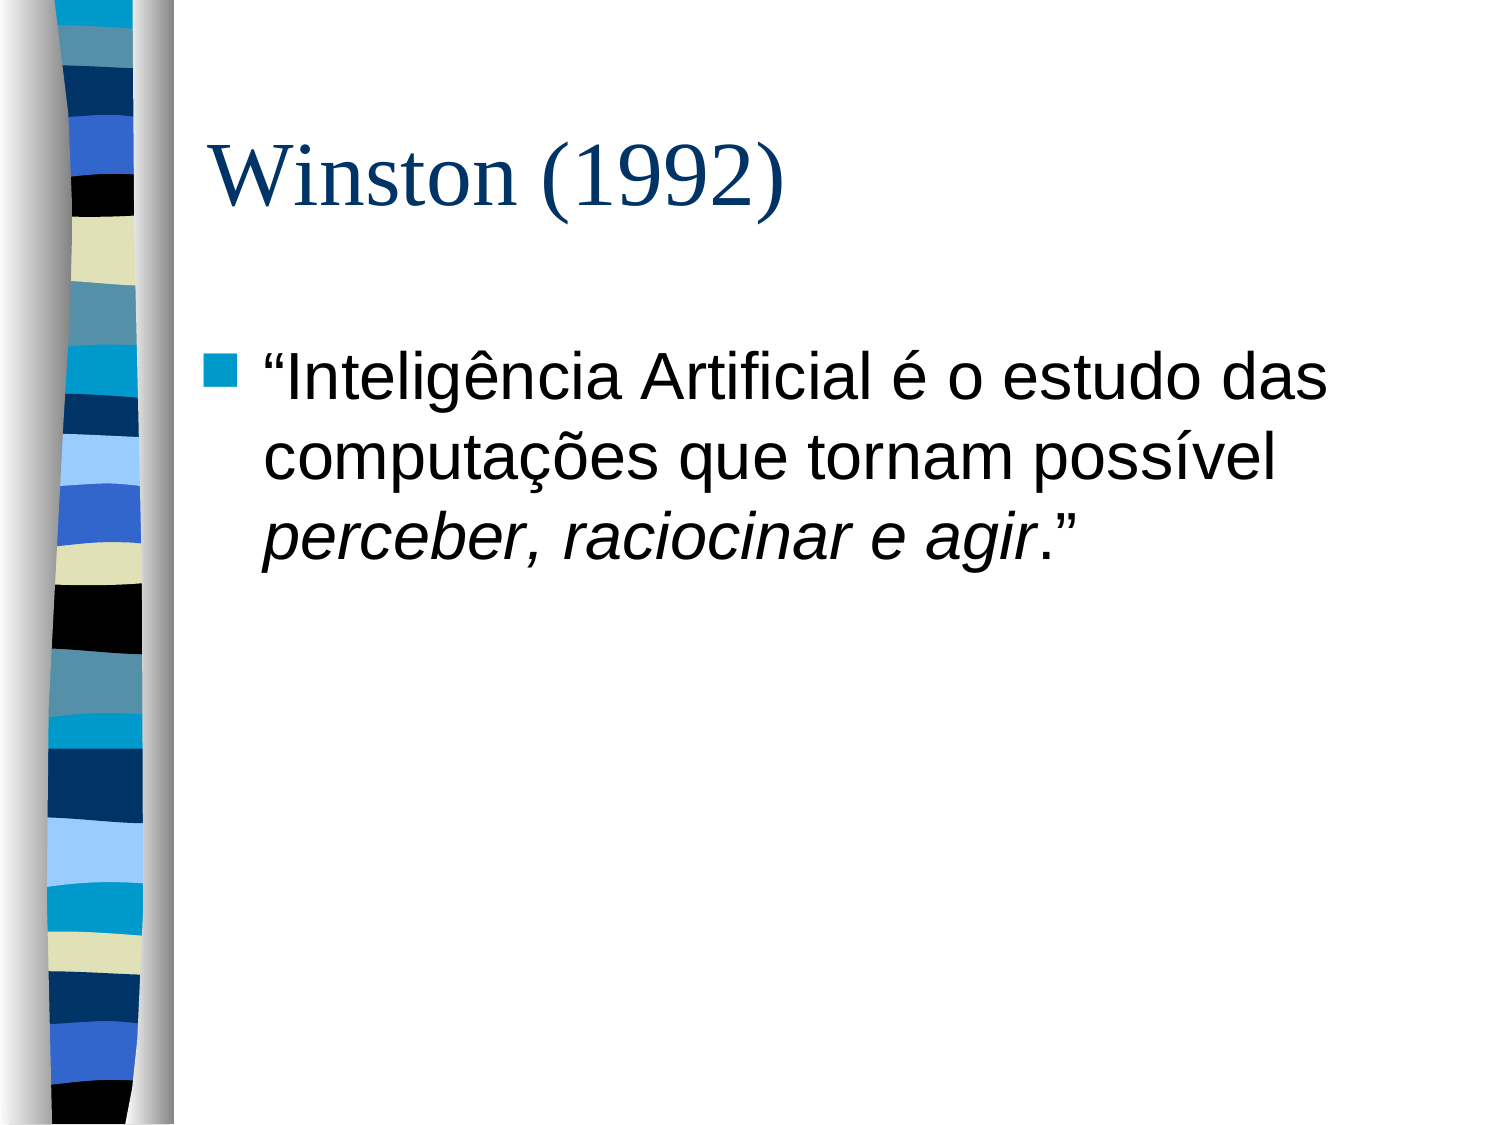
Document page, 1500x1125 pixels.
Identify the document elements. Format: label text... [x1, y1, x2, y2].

title Winston (1992) [192, 74, 1468, 263]
list “Inteligência Artificial é o estudo das computações que tornam possível perceber, raciocinar e agir.” [192, 324, 1468, 1000]
